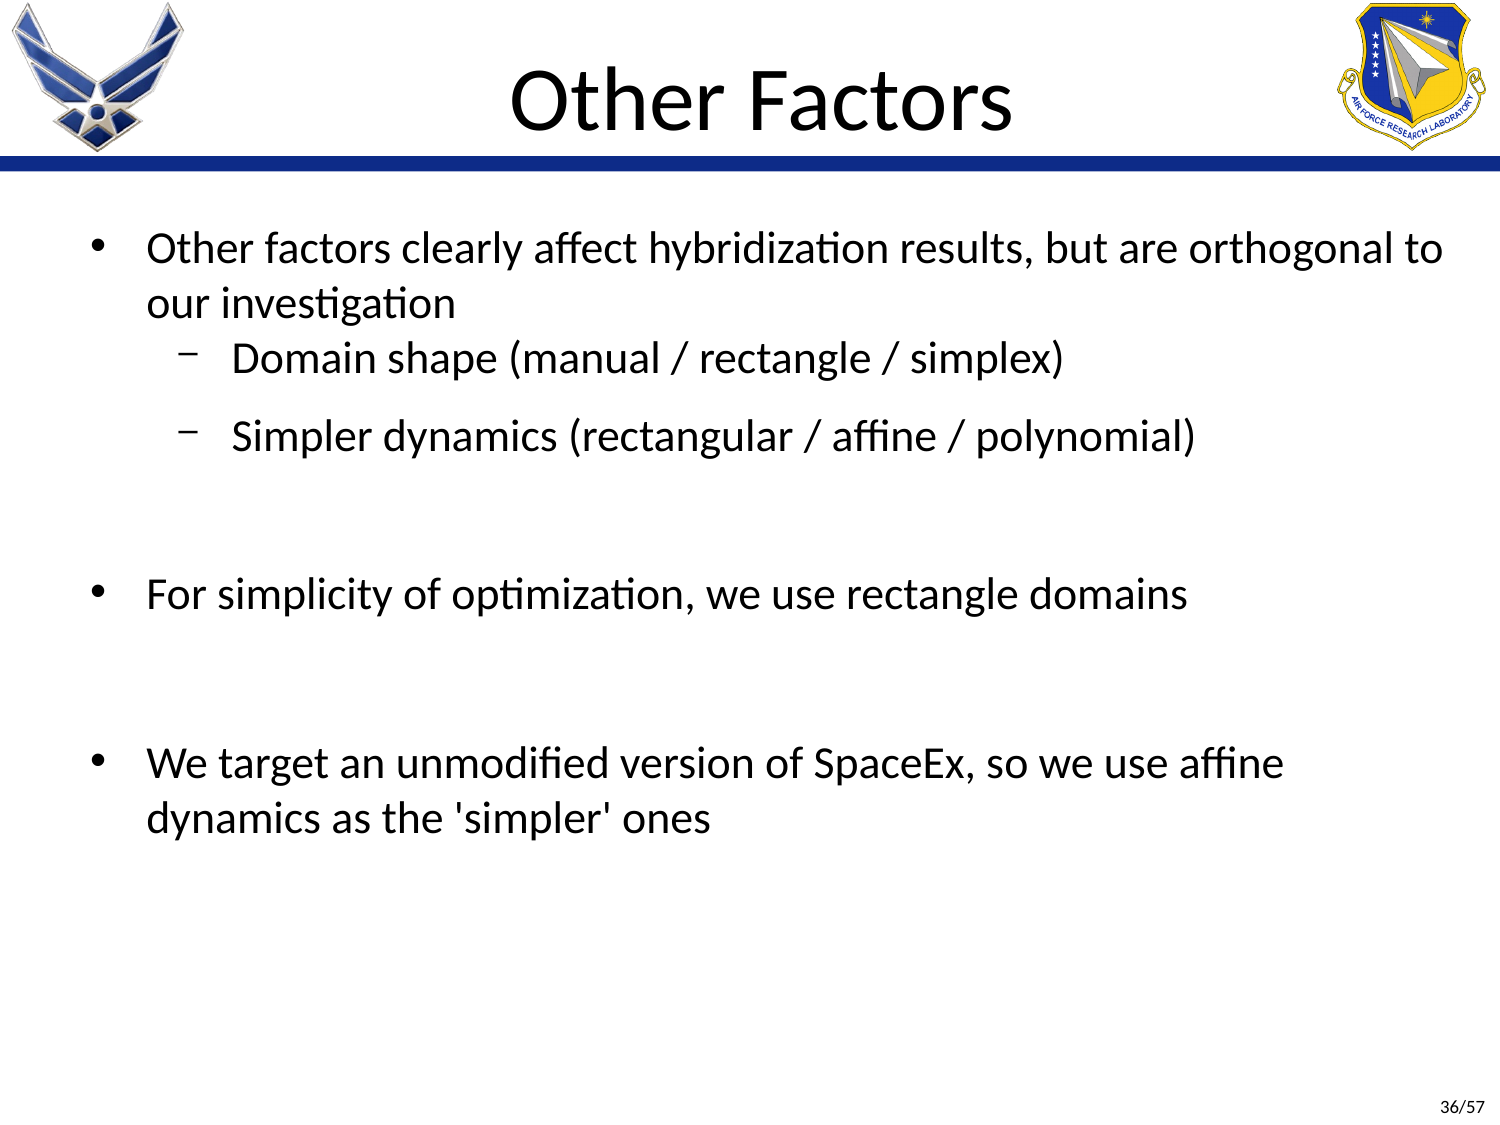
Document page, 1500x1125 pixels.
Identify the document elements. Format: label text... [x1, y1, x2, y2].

list Other factors clearly affect hybridization results, but are orthogonal to our investigation Domain shape (manual / rectangle / simplex) Simpler dynamics (rectangular / affine / polynomial) For simplicity of optimization, we use rectangle domains We target an unmodified version of SpaceEx, so we use affine dynamics as the 'simpler' ones [75, 210, 1471, 773]
picture [2, 0, 87, 156]
picture [1438, 3, 1486, 151]
title Other Factors [87, 0, 1438, 188]
